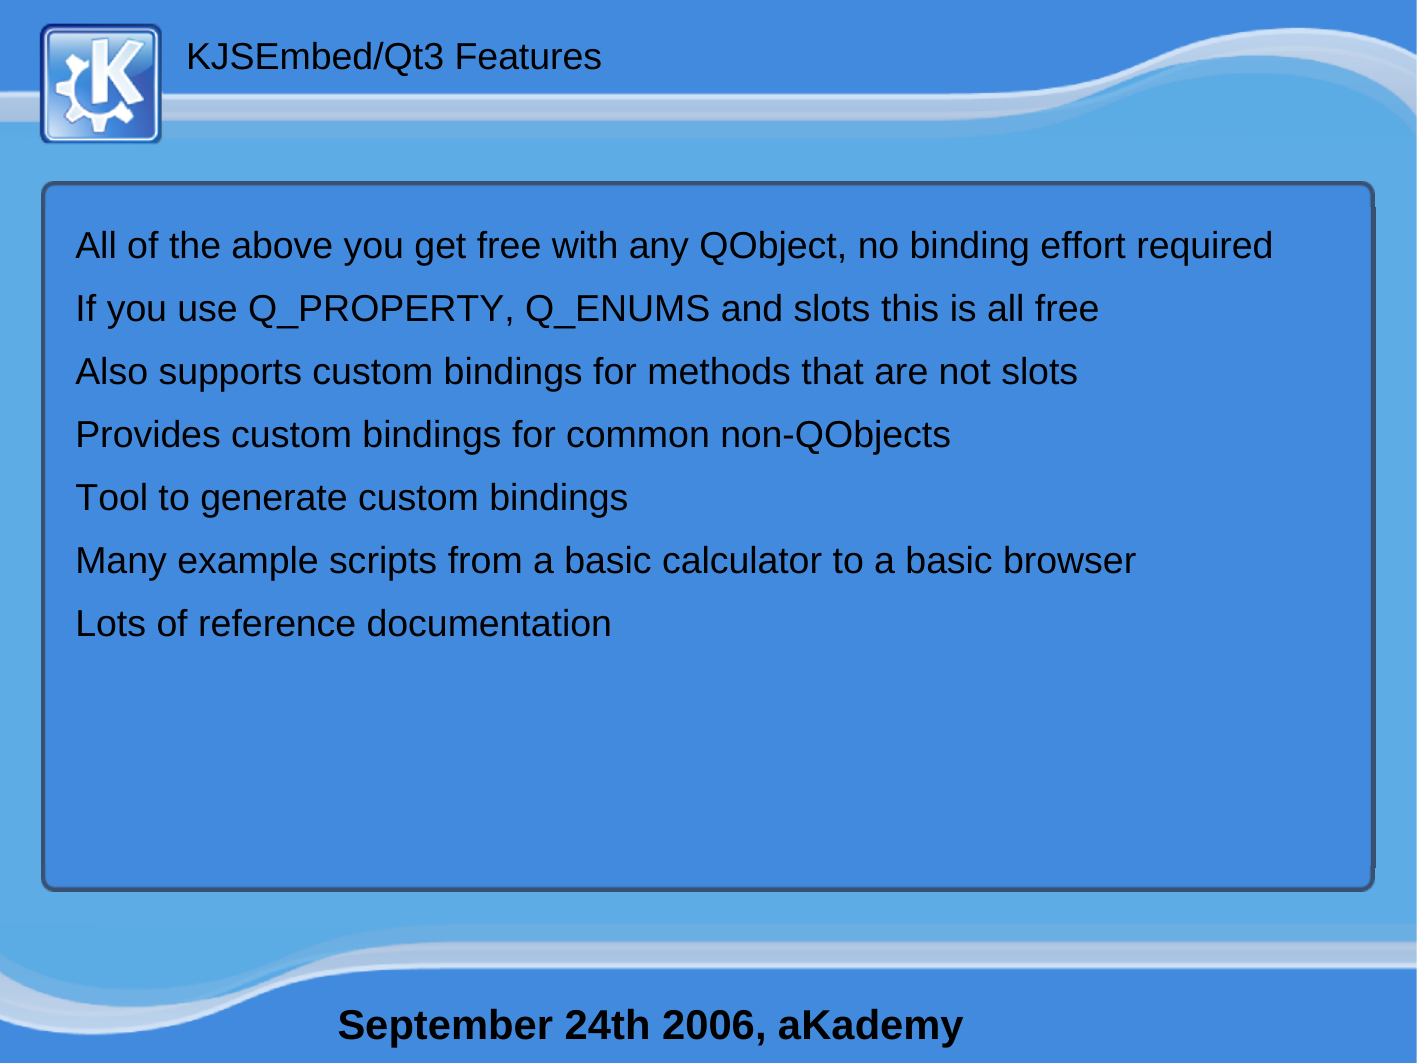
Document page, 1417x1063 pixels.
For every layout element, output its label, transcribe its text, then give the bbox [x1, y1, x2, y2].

text_box All of the above you get free with any QObject, no binding effort required If you use Q_PROPERTY, Q_ENUMS and slots this is all free Also supports custom bindings for methods that are not slots Provides custom bindings for common non-QObjects Tool to generate custom bindings Many example scripts from a basic calculator to a basic browser Lots of reference documentation [50, 196, 1351, 632]
text_box KJSEmbed/Qt3 Features [171, 27, 1048, 127]
picture [0, 0, 1417, 1063]
